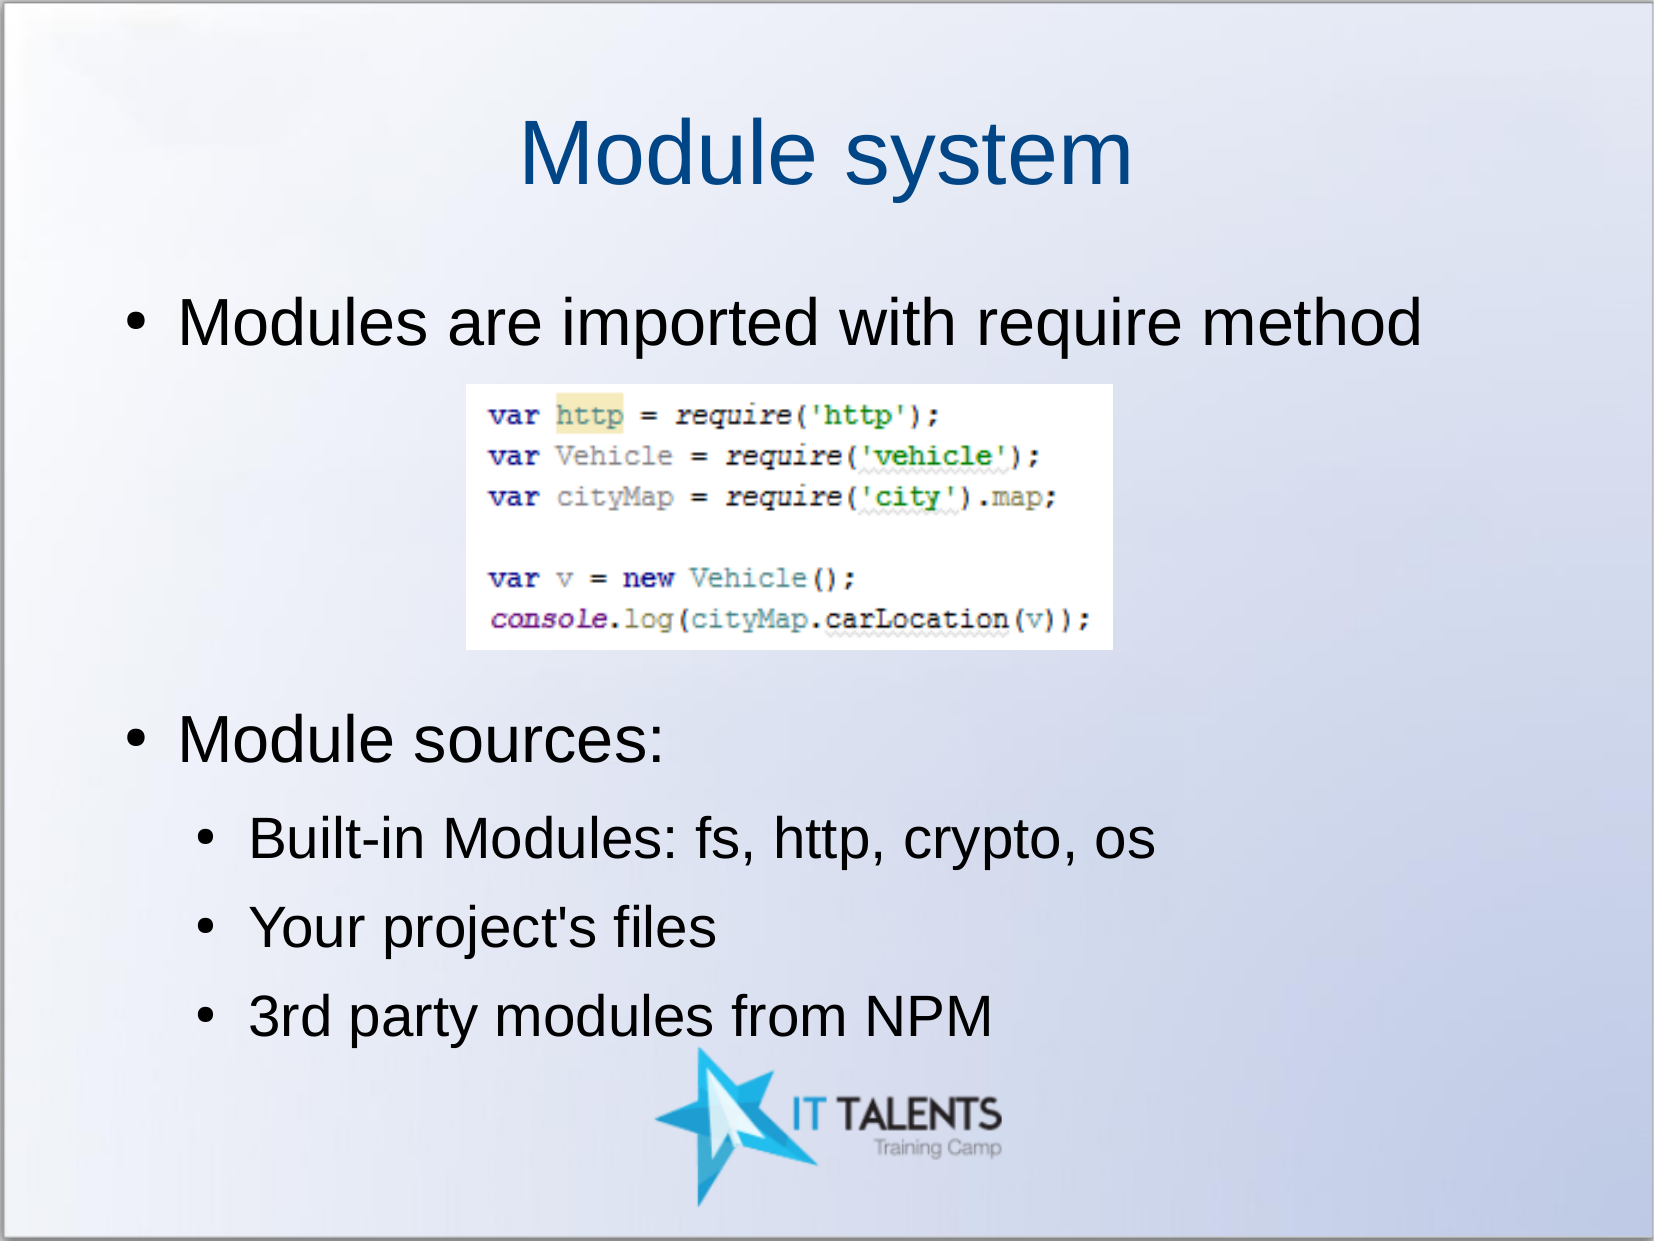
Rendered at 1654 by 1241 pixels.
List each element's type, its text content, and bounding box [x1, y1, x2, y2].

picture [0, 0, 1654, 1241]
list Modules are imported with require method Module sources: Built-in Modules: fs, http, crypto, os Your project's files 3rd party modules from NPM [106, 284, 1595, 1128]
title Module system [82, 49, 1571, 257]
